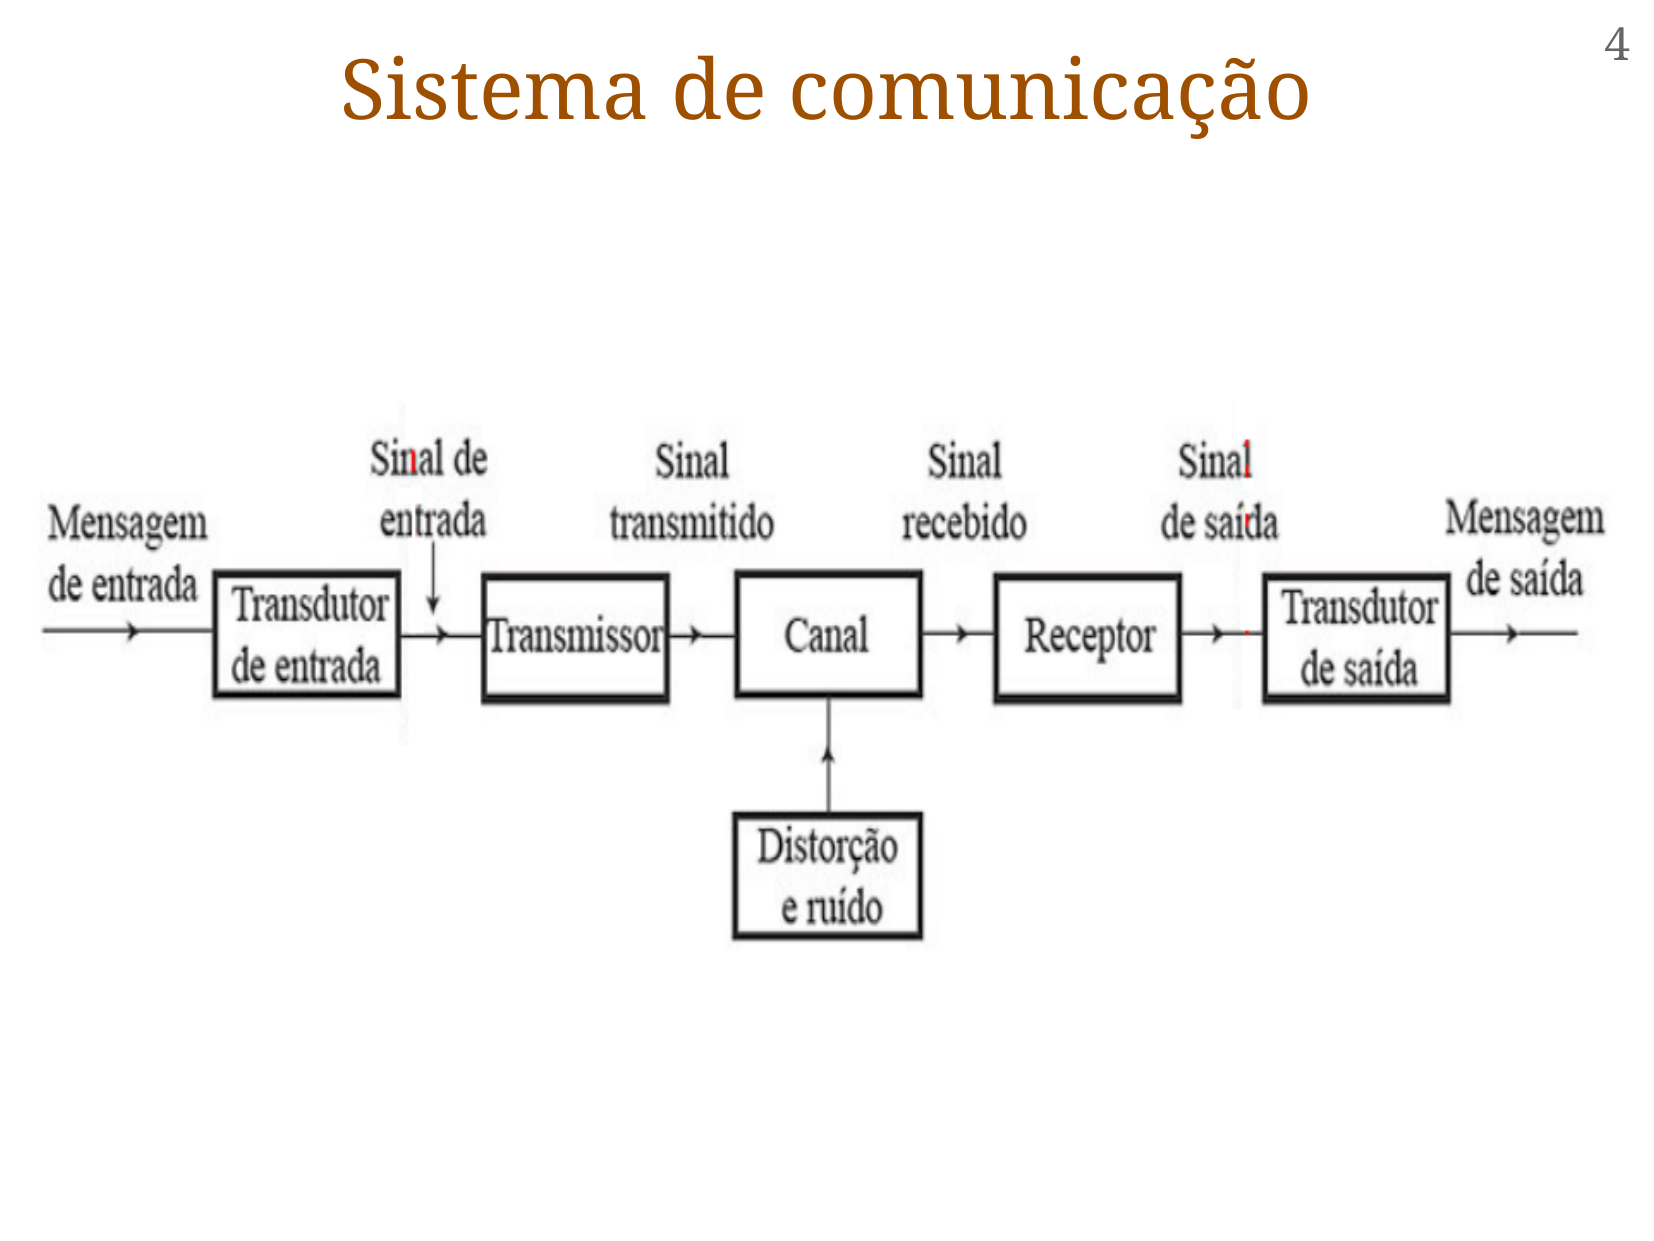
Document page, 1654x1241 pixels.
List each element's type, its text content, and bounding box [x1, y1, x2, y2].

title Sistema de comunicação [59, 29, 1595, 148]
picture [29, 309, 1610, 1049]
